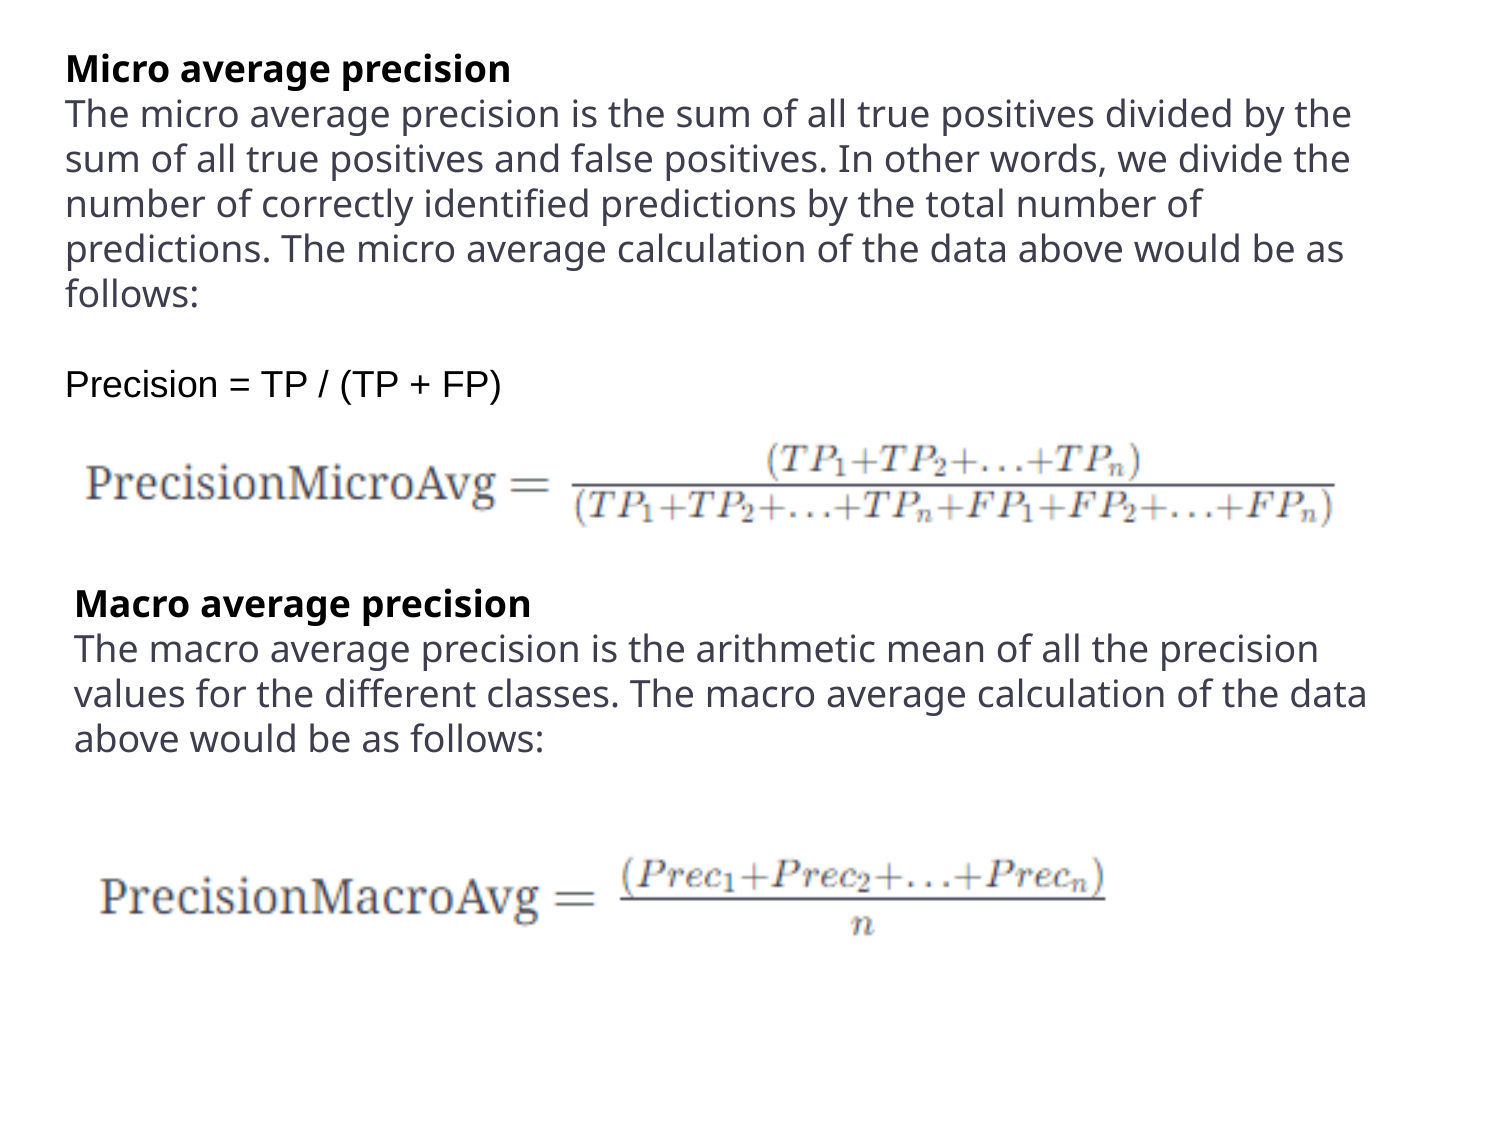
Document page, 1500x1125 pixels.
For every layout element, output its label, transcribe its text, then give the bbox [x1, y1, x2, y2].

picture [80, 826, 1138, 968]
text_box Micro average precision The micro average precision is the sum of all true positives divided by the sum of all true positives and false positives. In other words, we divide the number of correctly identified predictions by the total number of predictions. The micro average calculation of the data above would be as follows: Precision = TP / (TP + FP) [49, 37, 1413, 458]
text_box Macro average precision The macro average precision is the arithmetic mean of all the precision values for the different classes. The macro average calculation of the data above would be as follows: [59, 572, 1456, 768]
picture [59, 413, 1371, 546]
